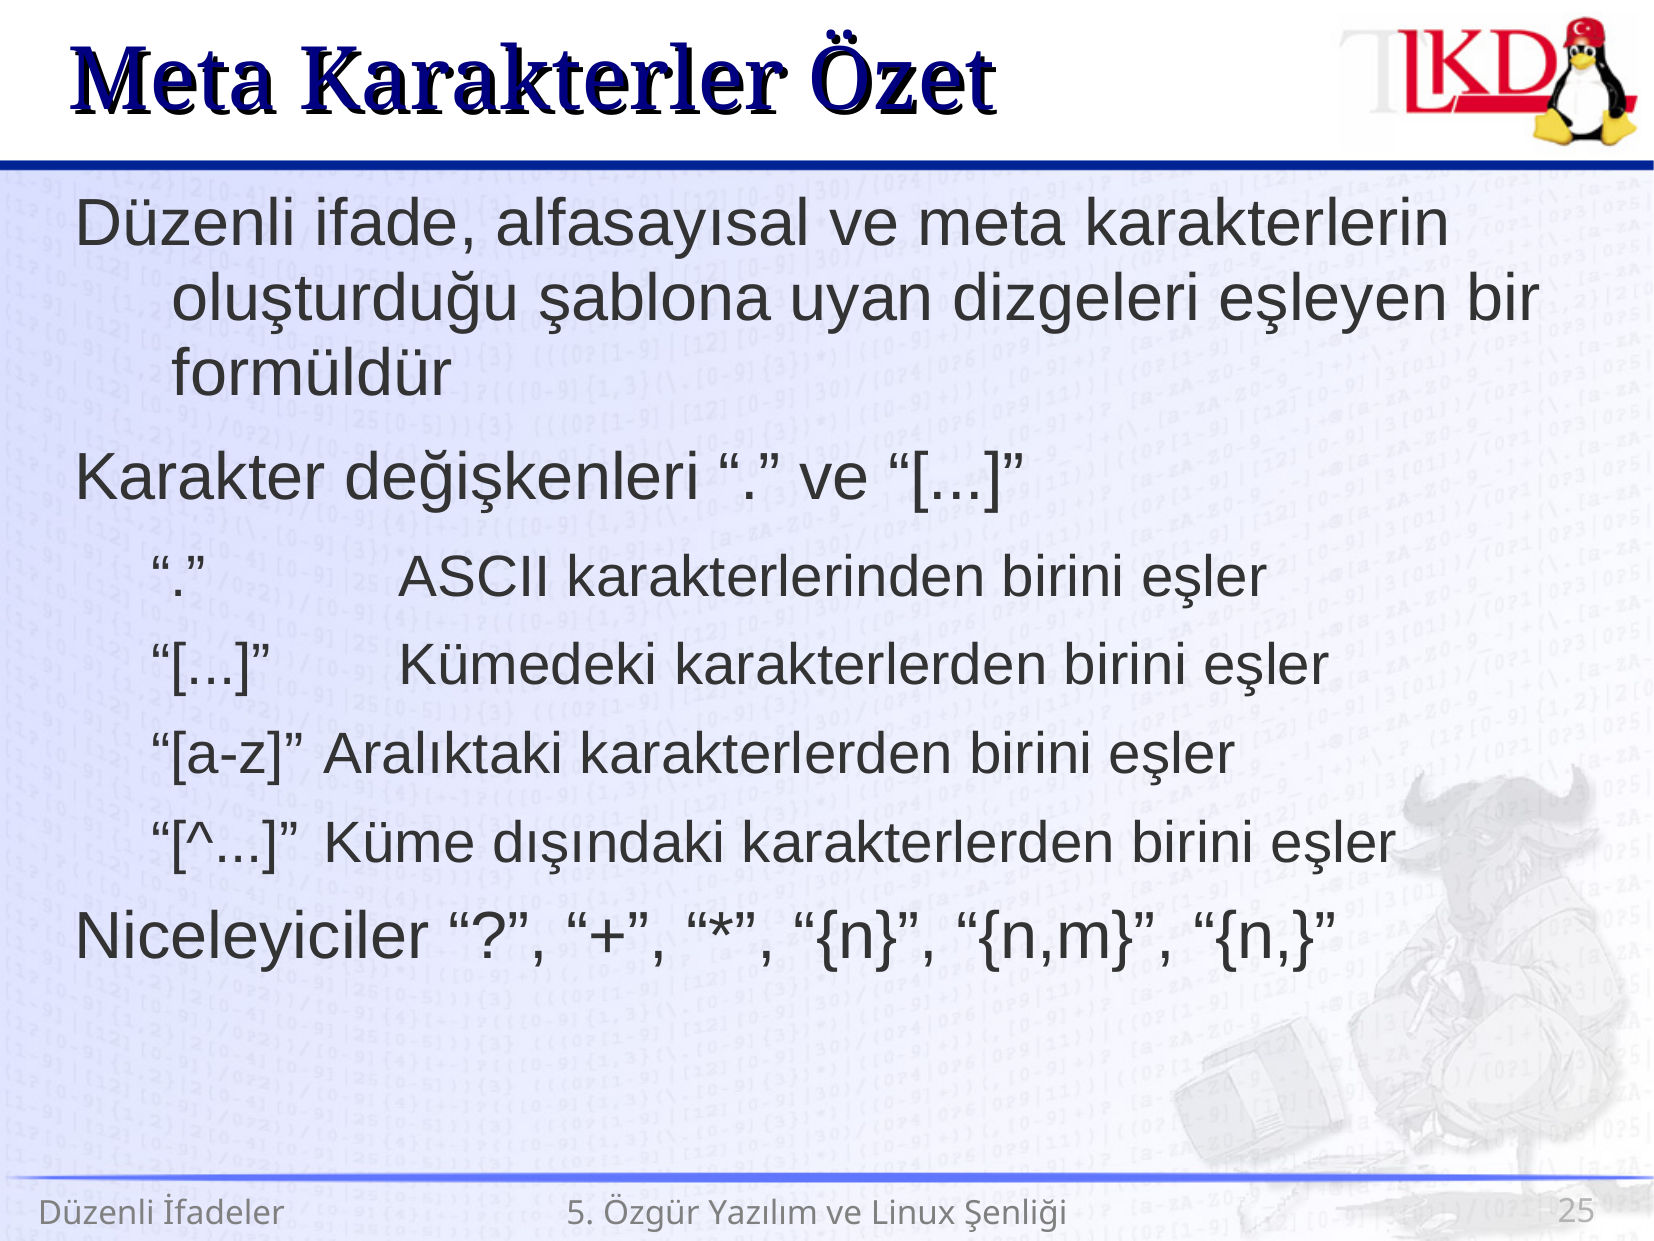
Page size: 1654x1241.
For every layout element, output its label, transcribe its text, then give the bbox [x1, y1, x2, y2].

title Meta Karakterler Özet [67, 13, 1399, 138]
picture [0, 0, 1654, 1241]
list Düzenli ifade, alfasayısal ve meta karakterlerin oluşturduğu şablona uyan dizgeleri eşleyen bir formüldür Karakter değişkenleri “.” ve “[...]” “.” ASCII karakterlerinden birini eşler “[...]” Kümedeki karakterlerden birini eşler “[a-z]” Aralıktaki karakterlerden birini eşler “[^...]” Küme dışındaki karakterlerden birini eşler Niceleyiciler “?”, “+”, “*”, “{n}”, “{n,m}”, “{n,}” [56, 185, 1595, 1127]
